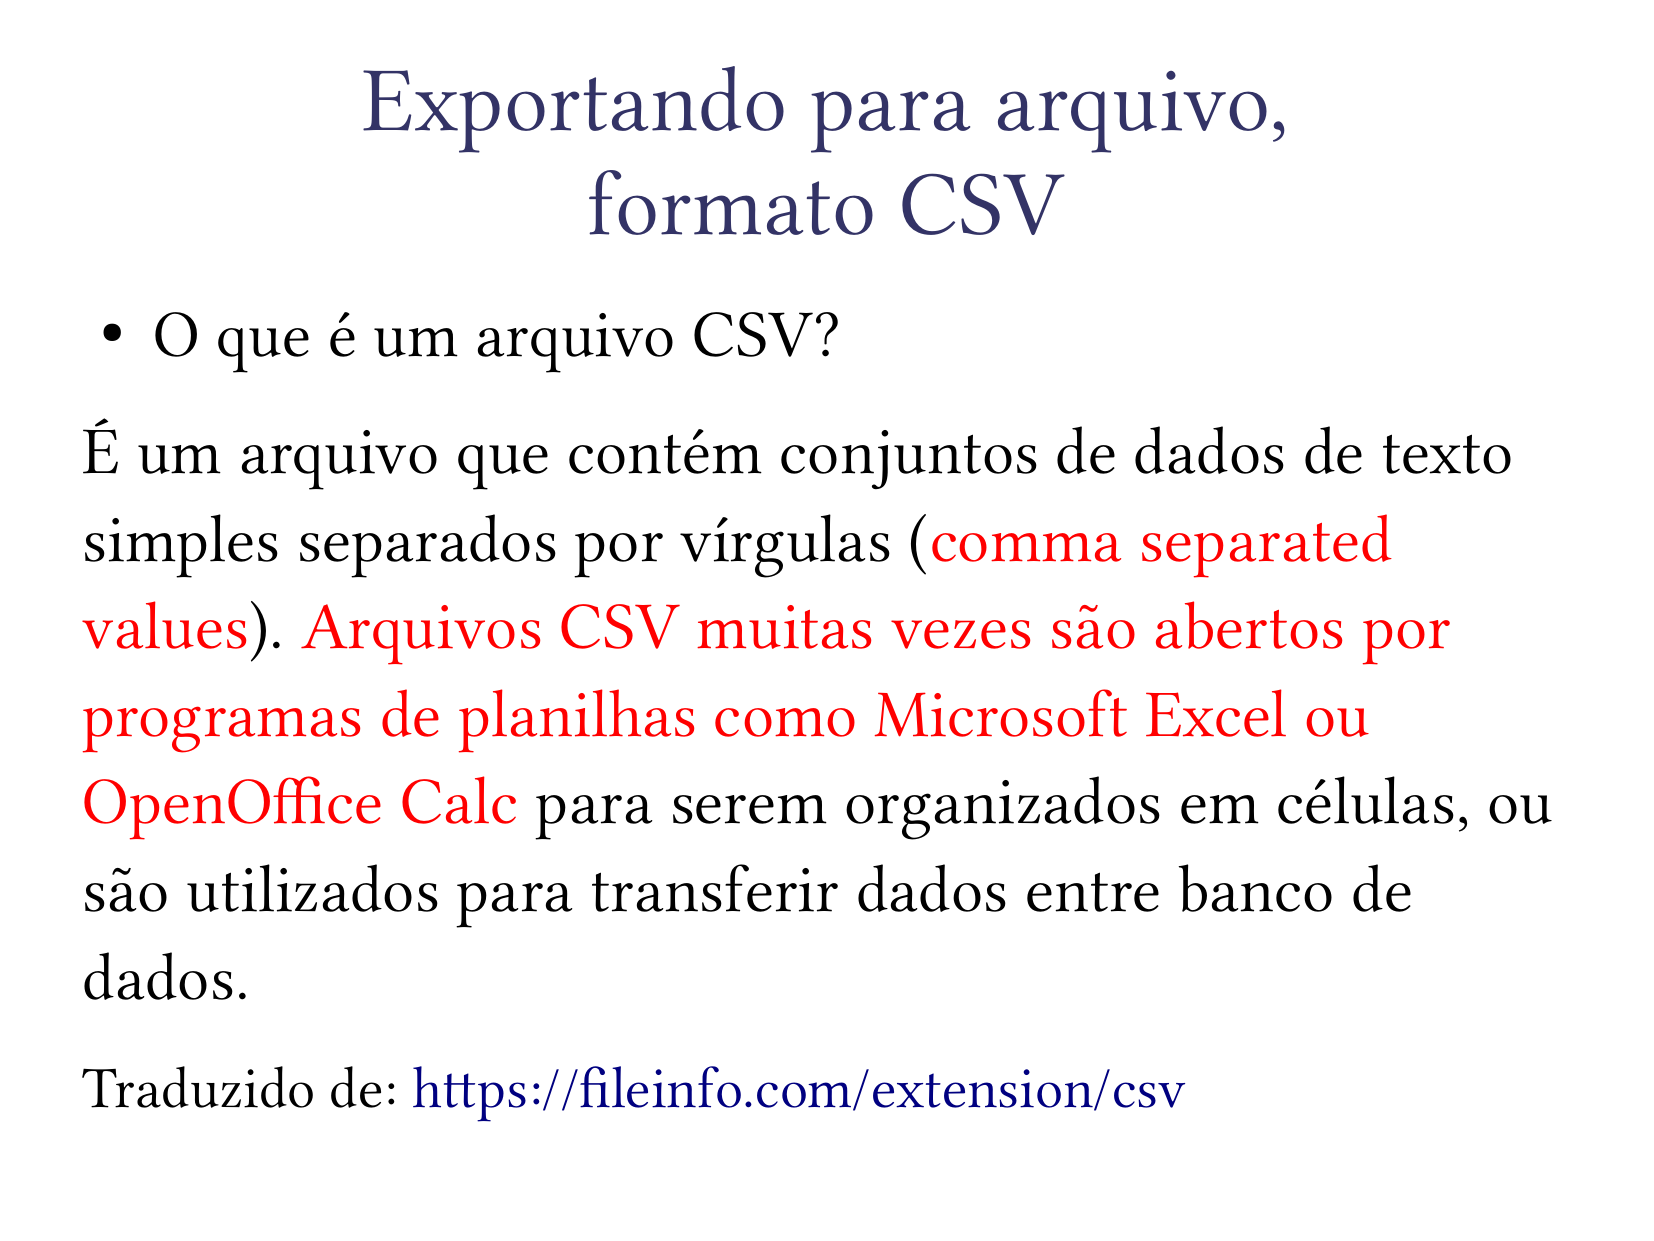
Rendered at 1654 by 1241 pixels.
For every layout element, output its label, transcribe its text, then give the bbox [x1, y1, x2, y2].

list O que é um arquivo CSV? É um arquivo que contém conjuntos de dados de texto simples separados por vírgulas (comma separated values). Arquivos CSV muitas vezes são abertos por programas de planilhas como Microsoft Excel ou OpenOffice Calc para serem organizados em células, ou são utilizados para transferir dados entre banco de dados. Traduzido de: https://fileinfo.com/extension/csv [82, 285, 1571, 1171]
title Exportando para arquivo, formato CSV [82, 47, 1571, 259]
